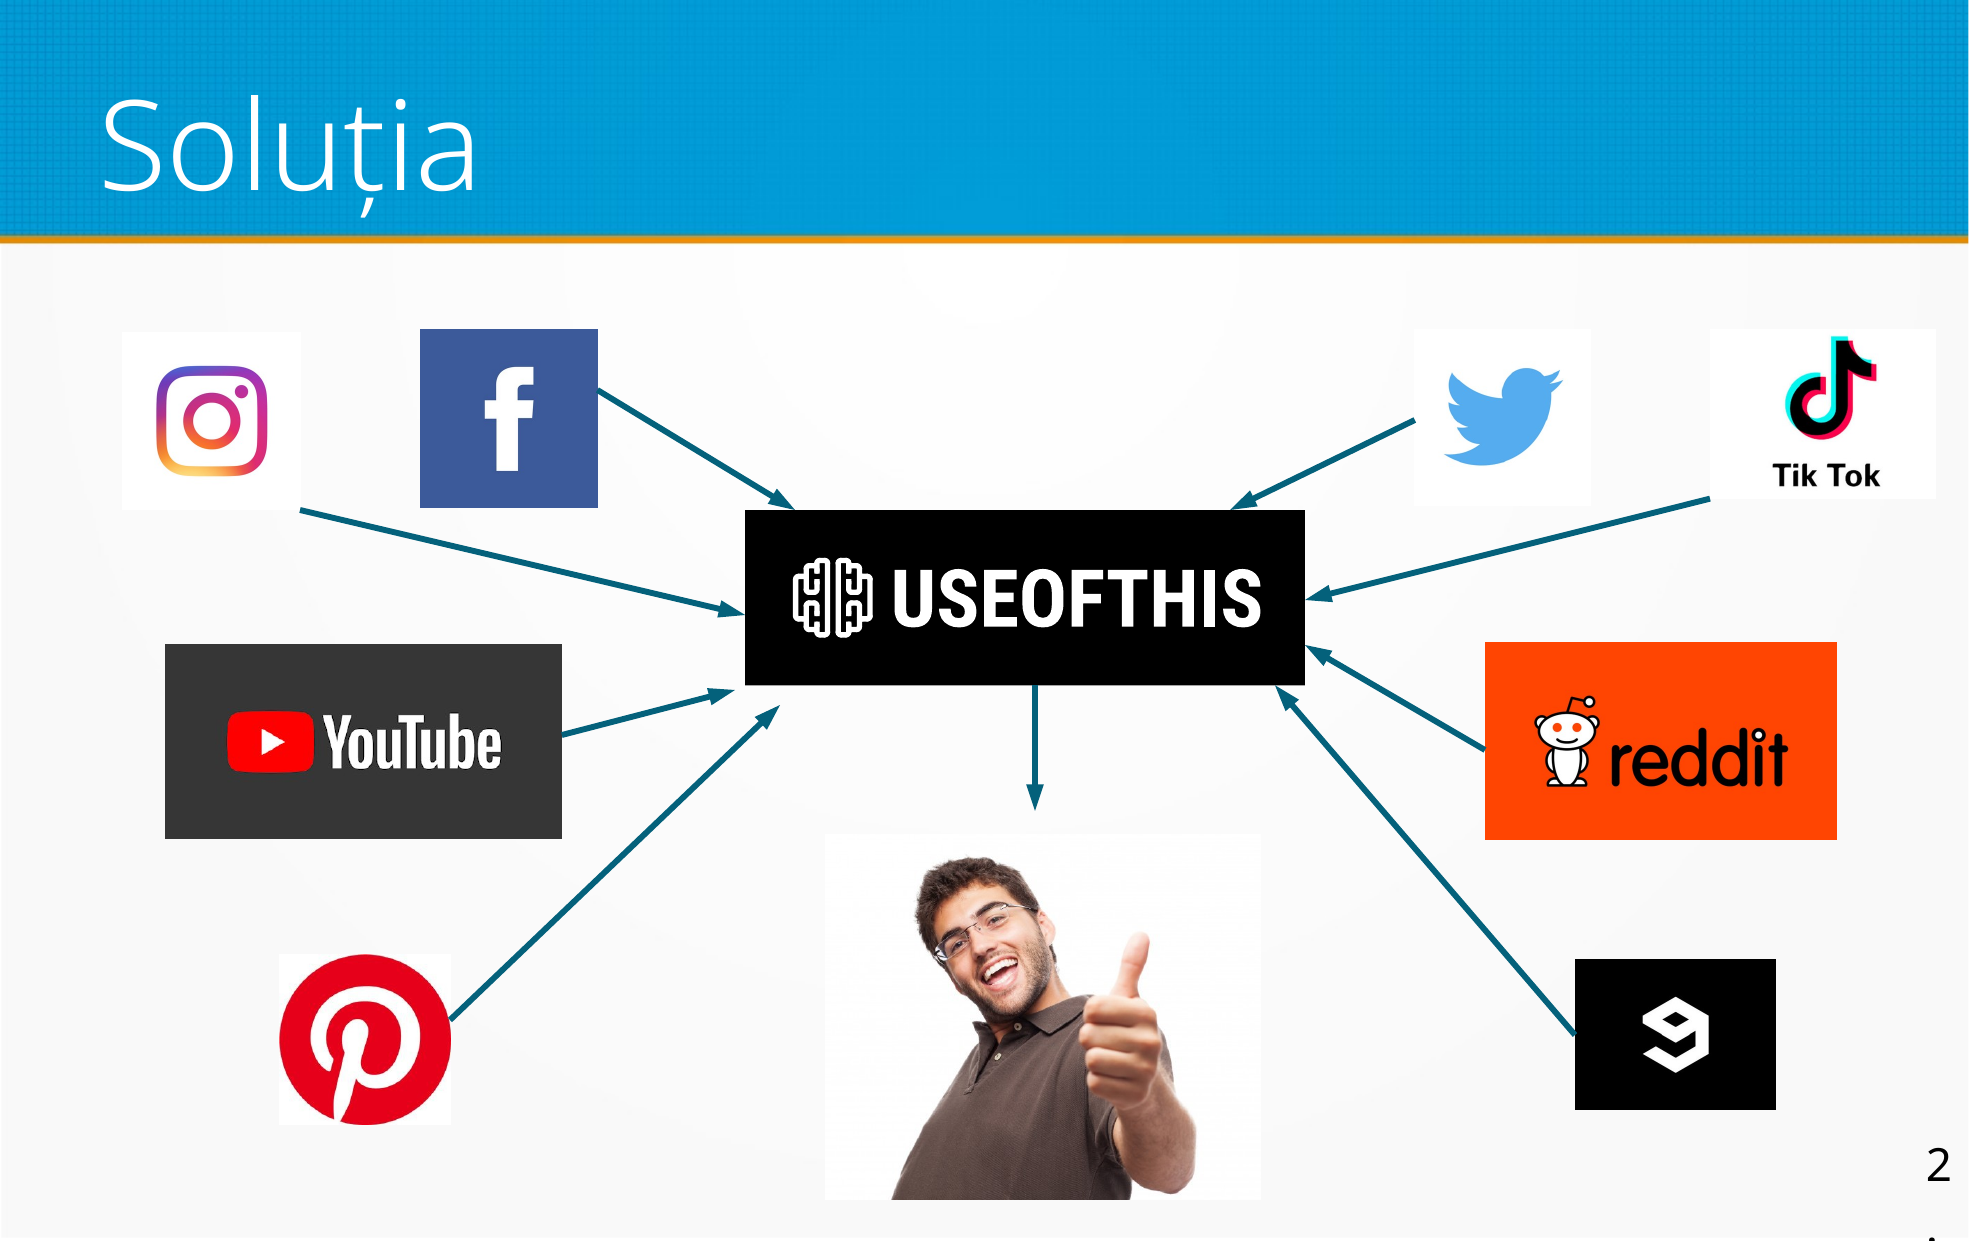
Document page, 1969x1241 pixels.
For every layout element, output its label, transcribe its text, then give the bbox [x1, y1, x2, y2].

text_box 2. [1920, 1155, 1969, 1235]
title Soluția [98, 19, 1870, 227]
picture [0, 233, 1969, 1241]
